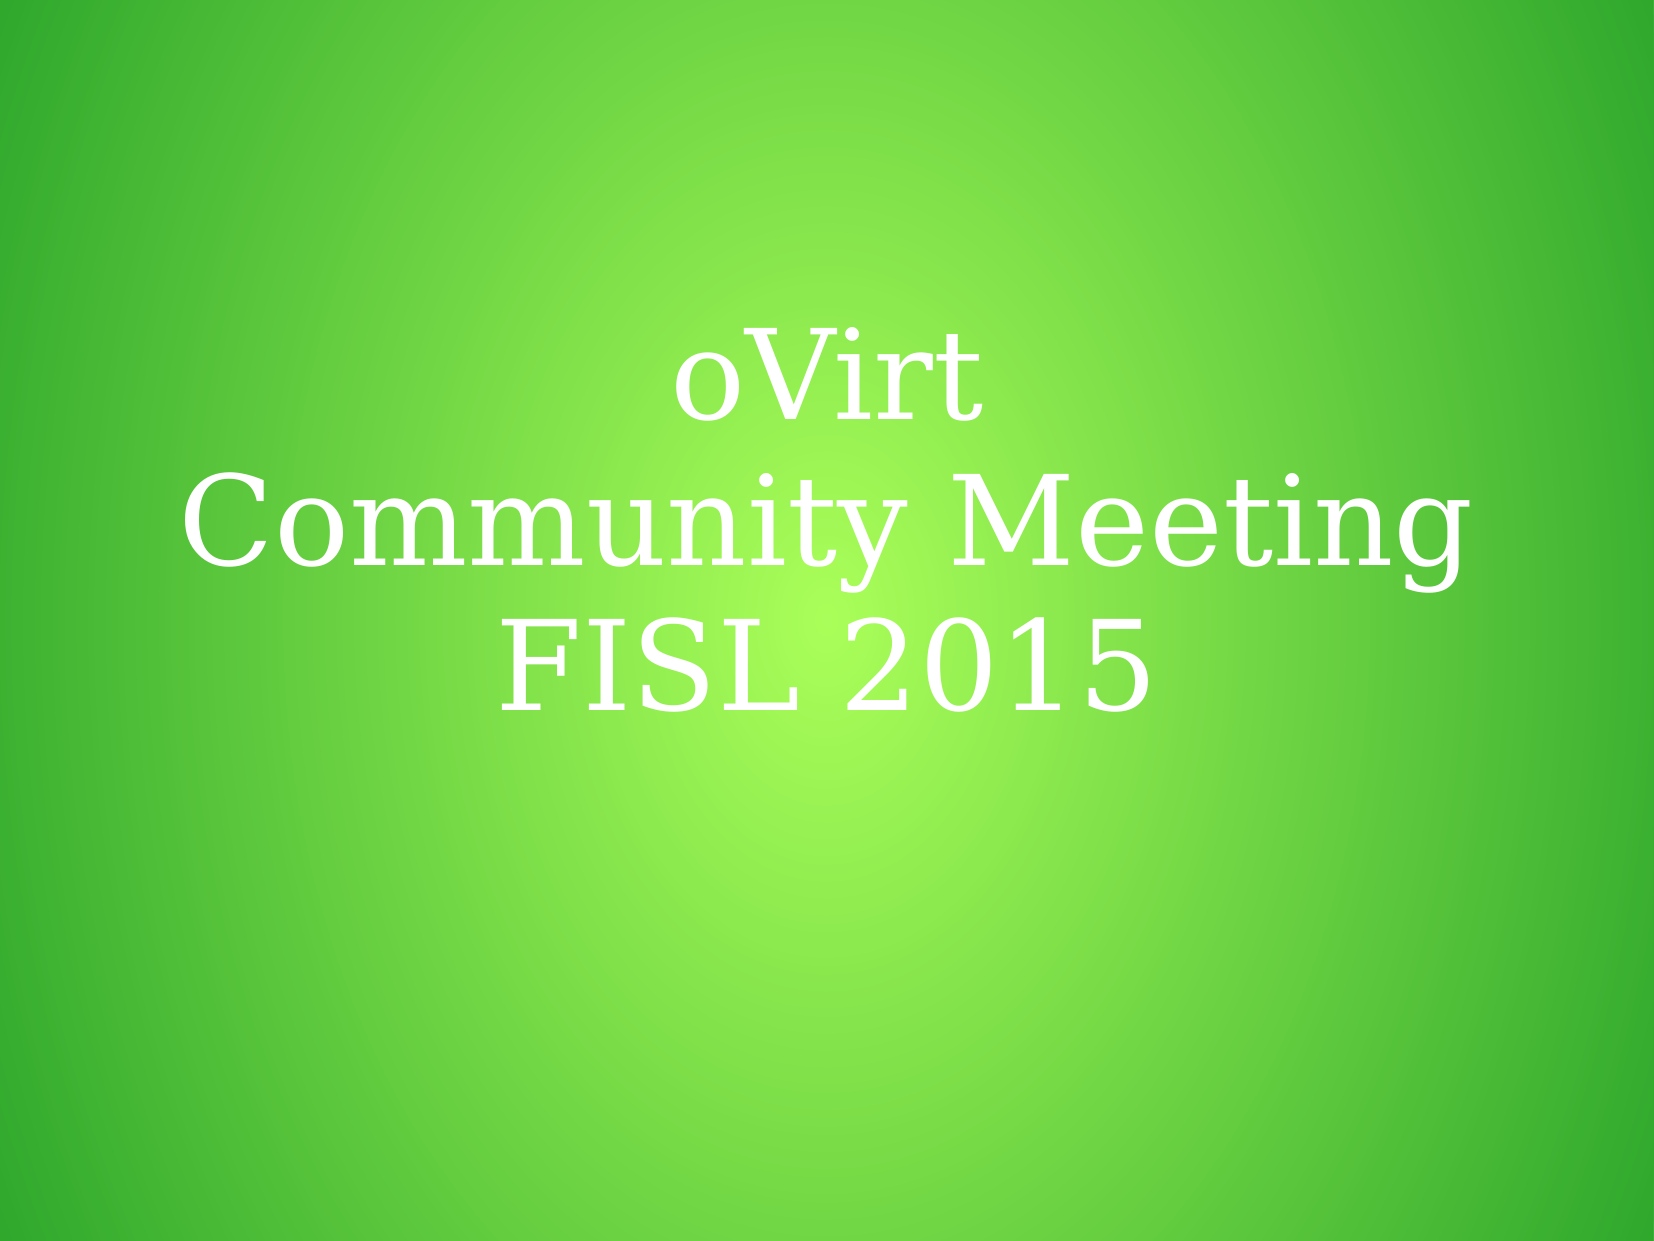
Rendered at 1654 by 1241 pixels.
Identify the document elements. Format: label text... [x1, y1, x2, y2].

subtitle oVirt Community Meeting FISL 2015 [82, 47, 1571, 997]
